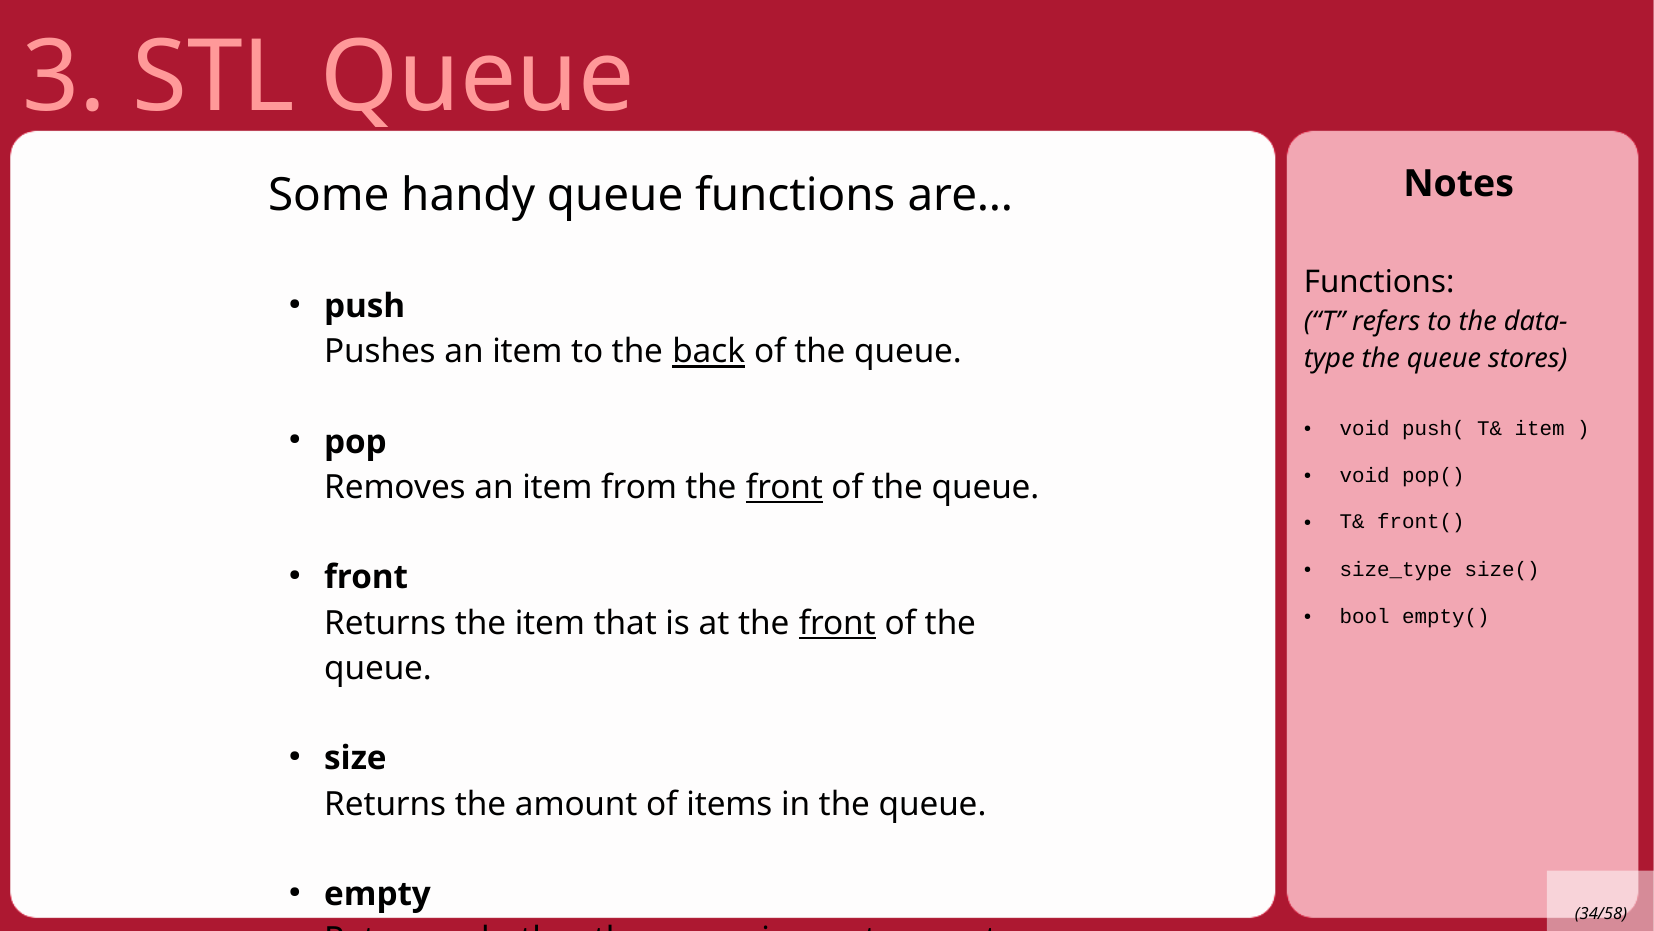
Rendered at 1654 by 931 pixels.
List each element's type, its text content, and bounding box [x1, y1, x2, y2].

text_box push Pushes an item to the back of the queue. pop Removes an item from the front of the queue. front Returns the item that is at the front of the queue. size Returns the amount of items in the queue. empty Returns whether the queue is empty or not. [288, 281, 1061, 842]
text_box Some handy queue functions are… [34, 160, 1248, 224]
title 3. STL Queue [22, 7, 1511, 136]
picture [0, 0, 1654, 931]
text_box (<number>/58) [1546, 877, 1654, 931]
text_box Notes Functions: (“T” refers to the data-type the queue stores) void push( T& item ) void pop() T& front() size_type size() bool empty() [1289, 149, 1629, 591]
